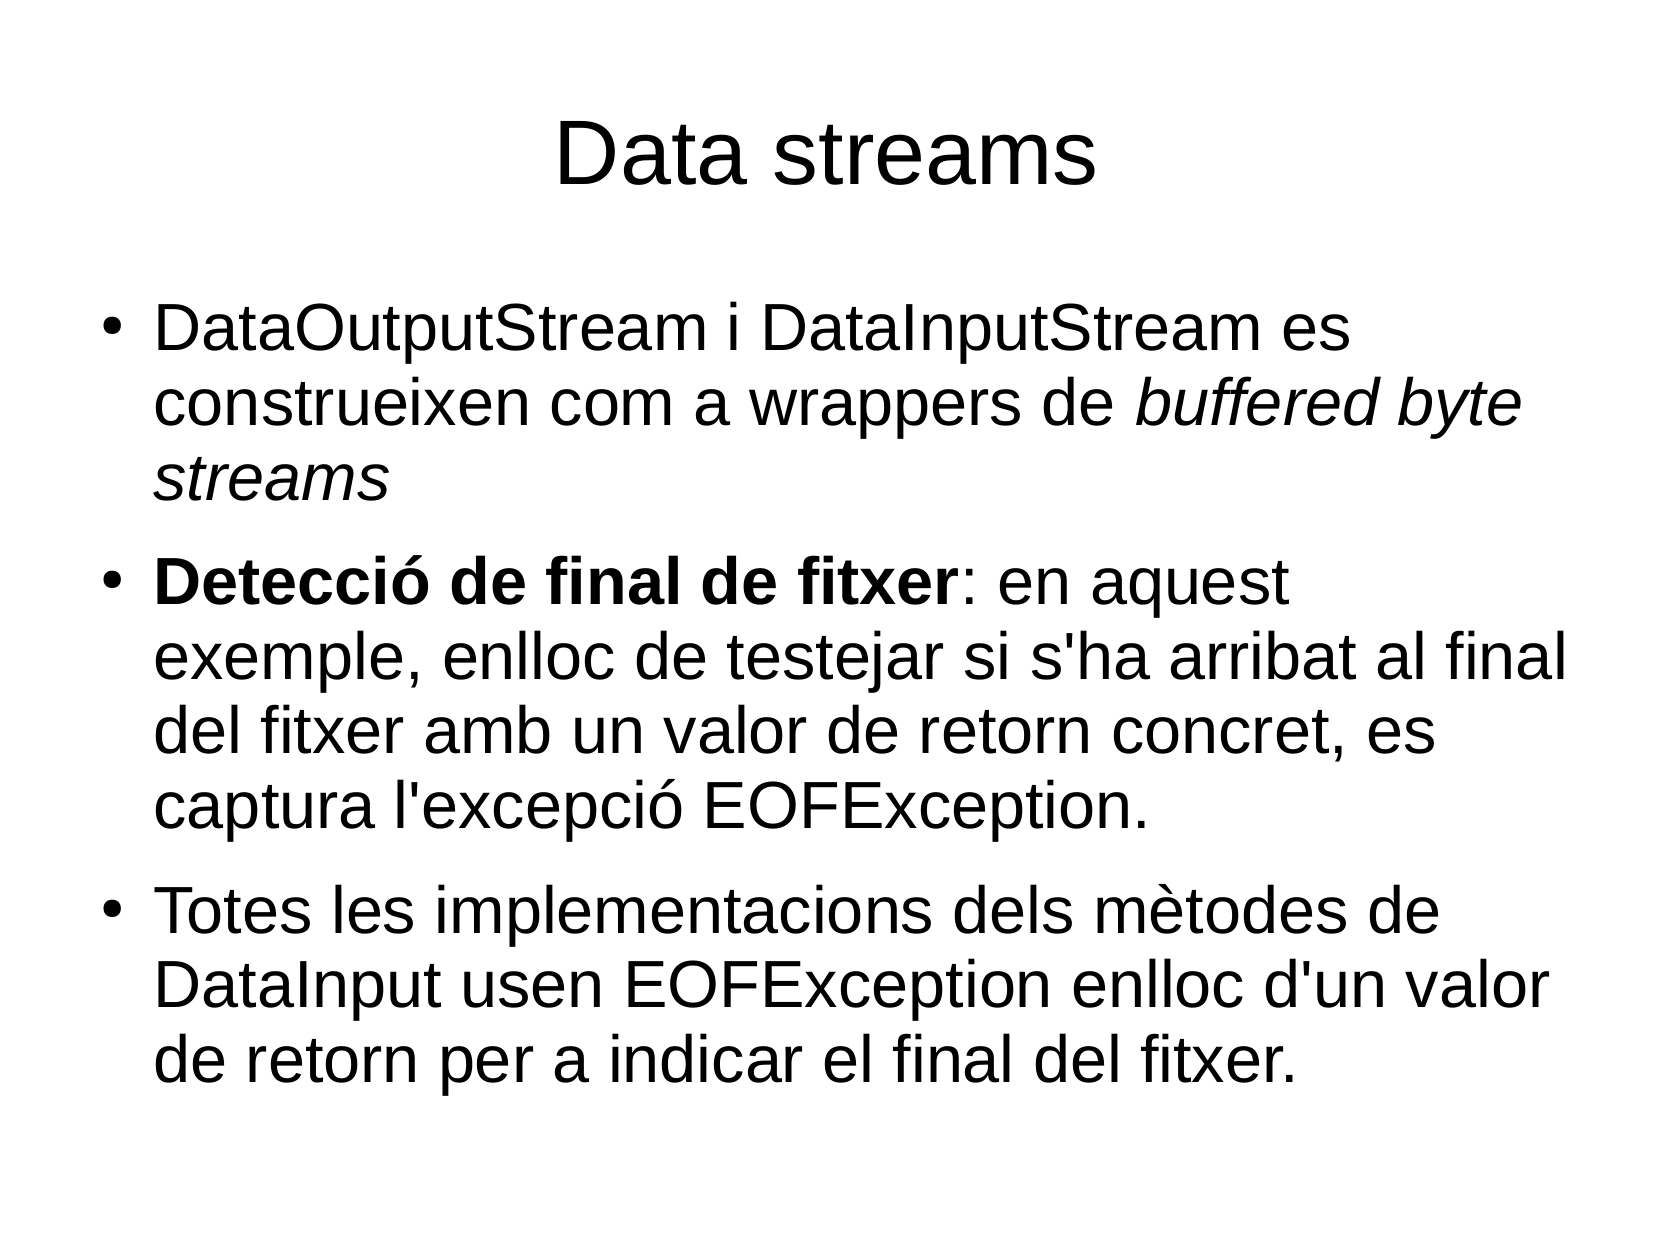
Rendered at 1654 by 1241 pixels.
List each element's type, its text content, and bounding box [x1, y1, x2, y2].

list DataOutputStream i DataInputStream es construeixen com a wrappers de buffered byte streams Detecció de final de fitxer: en aquest exemple, enlloc de testejar si s'ha arribat al final del fitxer amb un valor de retorn concret, es captura l'excepció EOFException. Totes les implementacions dels mètodes de DataInput usen EOFException enlloc d'un valor de retorn per a indicar el final del fitxer. [82, 290, 1571, 1097]
title Data streams [82, 49, 1571, 257]
